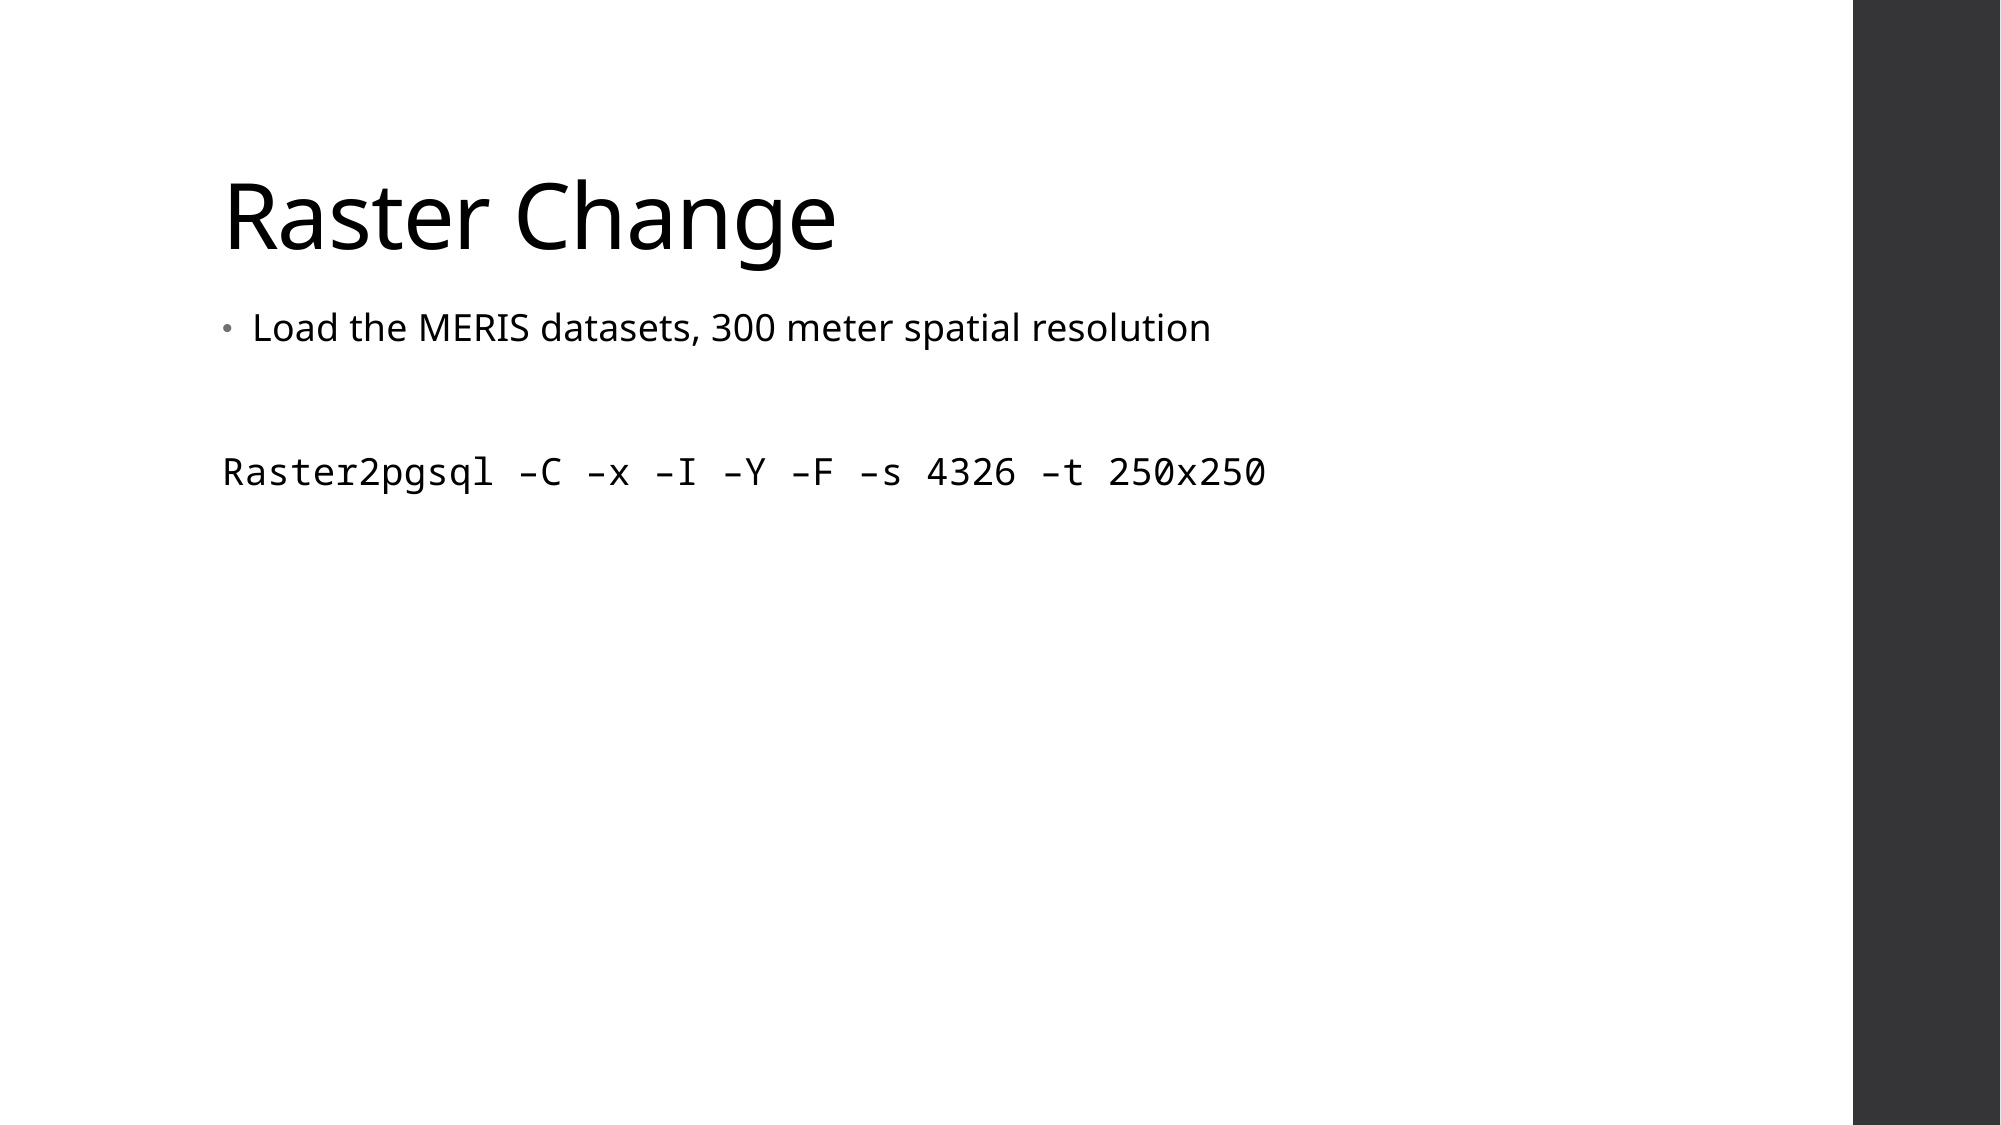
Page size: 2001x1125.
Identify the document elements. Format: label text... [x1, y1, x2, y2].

list Load the MERIS datasets, 300 meter spatial resolution Raster2pgsql –C –x –I –Y –F –s 4326 –t 250x250 [206, 299, 1617, 1014]
title Raster Change [206, 60, 1797, 278]
